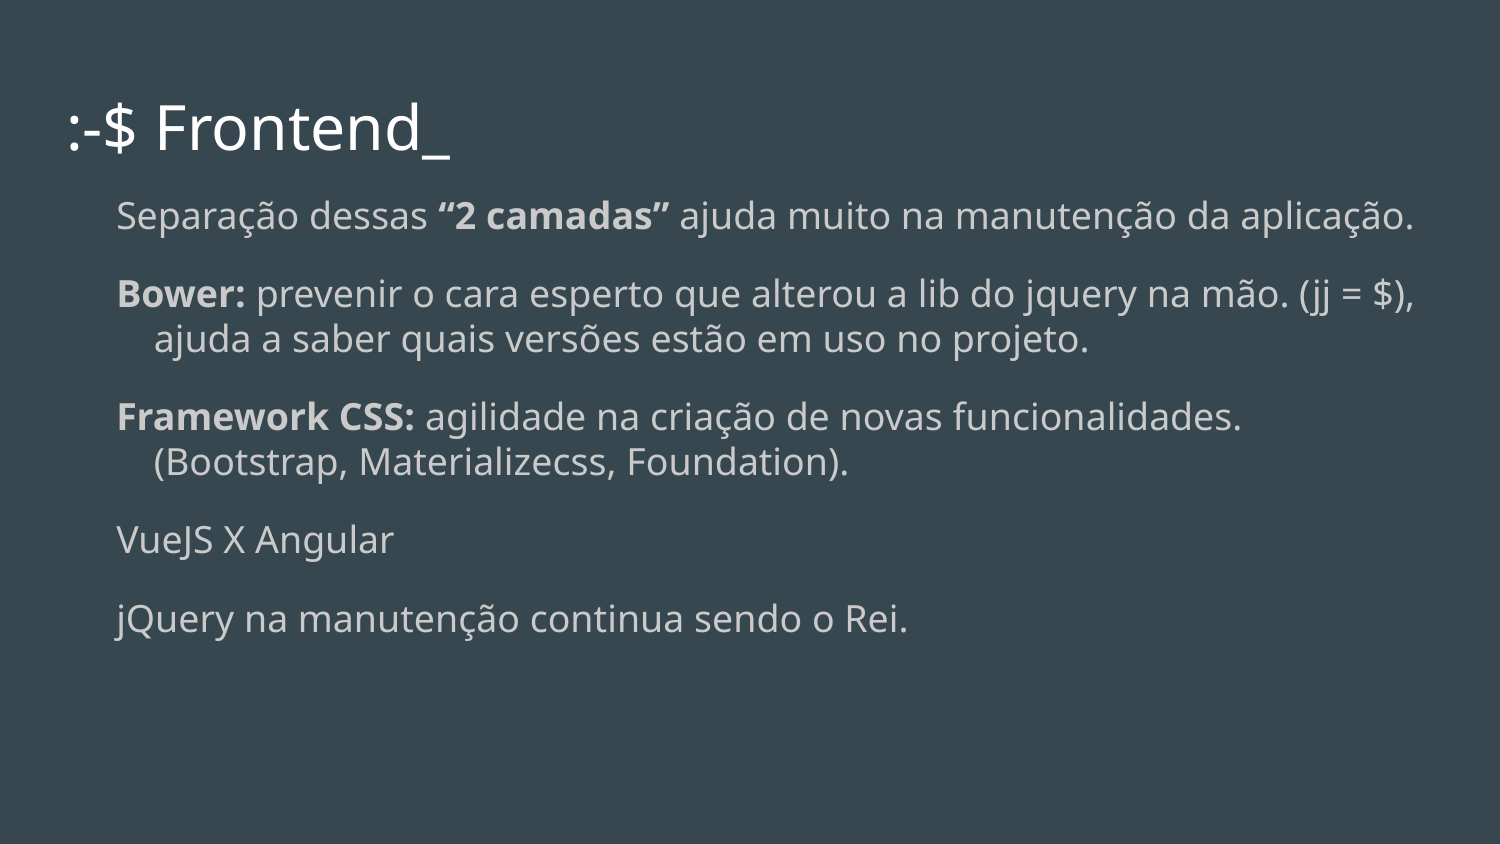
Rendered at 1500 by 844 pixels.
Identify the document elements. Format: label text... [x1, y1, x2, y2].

list Separação dessas “2 camadas” ajuda muito na manutenção da aplicação. Bower: prevenir o cara esperto que alterou a lib do jquery na mão. (jj = $), ajuda a saber quais versões estão em uso no projeto. Framework CSS: agilidade na criação de novas funcionalidades. (Bootstrap, Materializecss, Foundation). VueJS X Angular jQuery na manutenção continua sendo o Rei. [63, 176, 1462, 737]
title :-$ Frontend_ [51, 72, 1449, 167]
